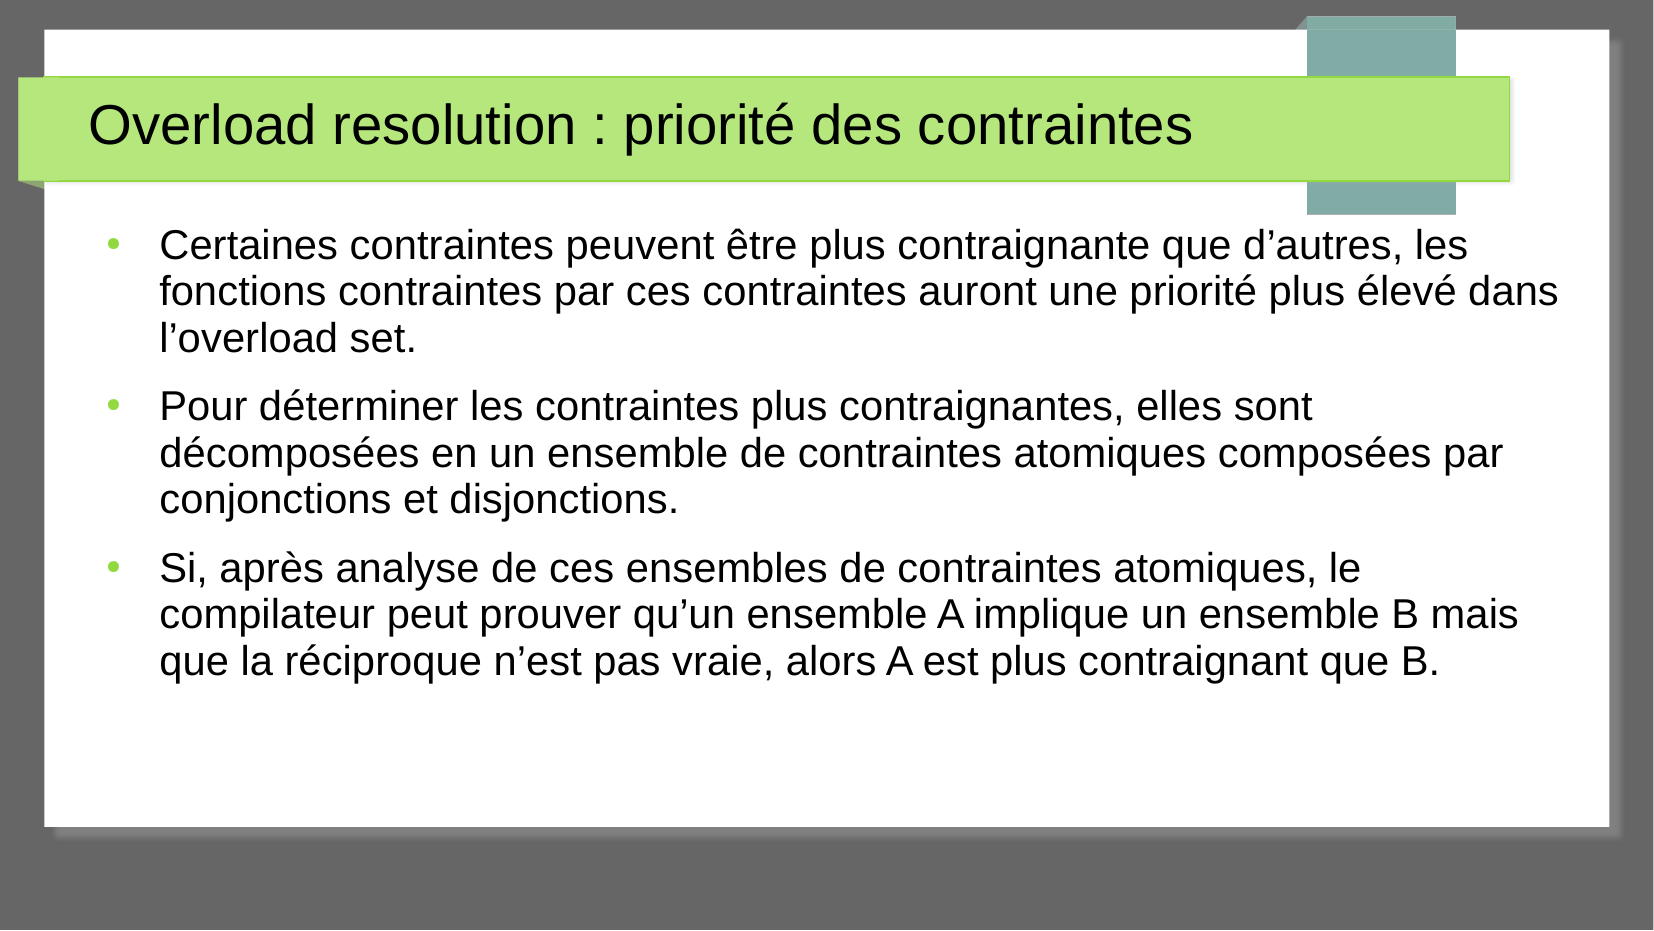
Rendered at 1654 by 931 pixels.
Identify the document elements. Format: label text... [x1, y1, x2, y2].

title Overload resolution : priorité des contraintes [88, 73, 1506, 178]
list Certaines contraintes peuvent être plus contraignante que d’autres, les fonctions contraintes par ces contraintes auront une priorité plus élevé dans l’overload set. Pour déterminer les contraintes plus contraignantes, elles sont décomposées en un ensemble de contraintes atomiques composées par conjonctions et disjonctions. Si, après analyse de ces ensembles de contraintes atomiques, le compilateur peut prouver qu’un ensemble A implique un ensemble B mais que la réciproque n’est pas vraie, alors A est plus contraignant que B. [88, 221, 1565, 813]
